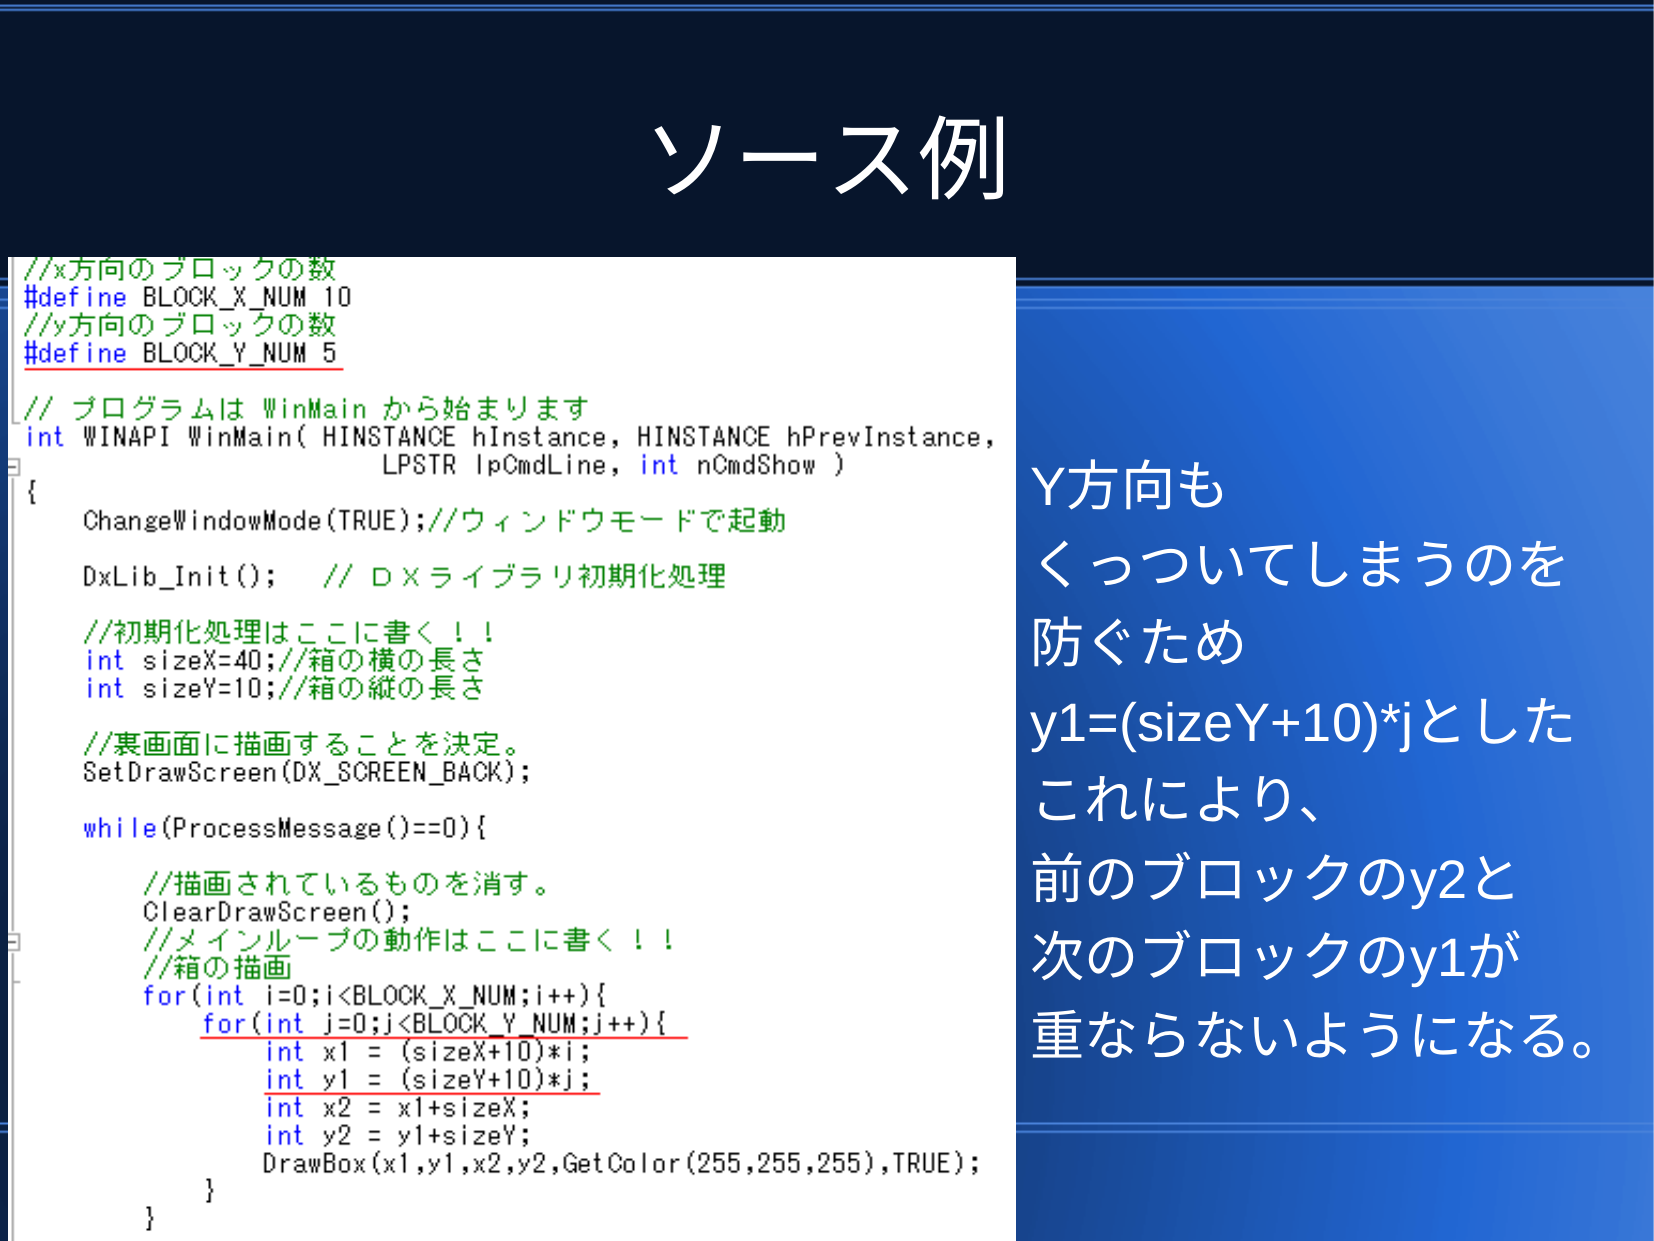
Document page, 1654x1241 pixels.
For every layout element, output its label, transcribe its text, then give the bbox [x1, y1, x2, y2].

title ソース例 [82, 49, 1571, 257]
picture [0, 0, 1654, 1241]
text_box Y方向も くっついてしまうのを 防ぐため y1=(sizeY+10)*jとした これにより、 前のブロックのy2と 次のブロックのy1が 重ならないようになる。 [1015, 435, 1562, 910]
